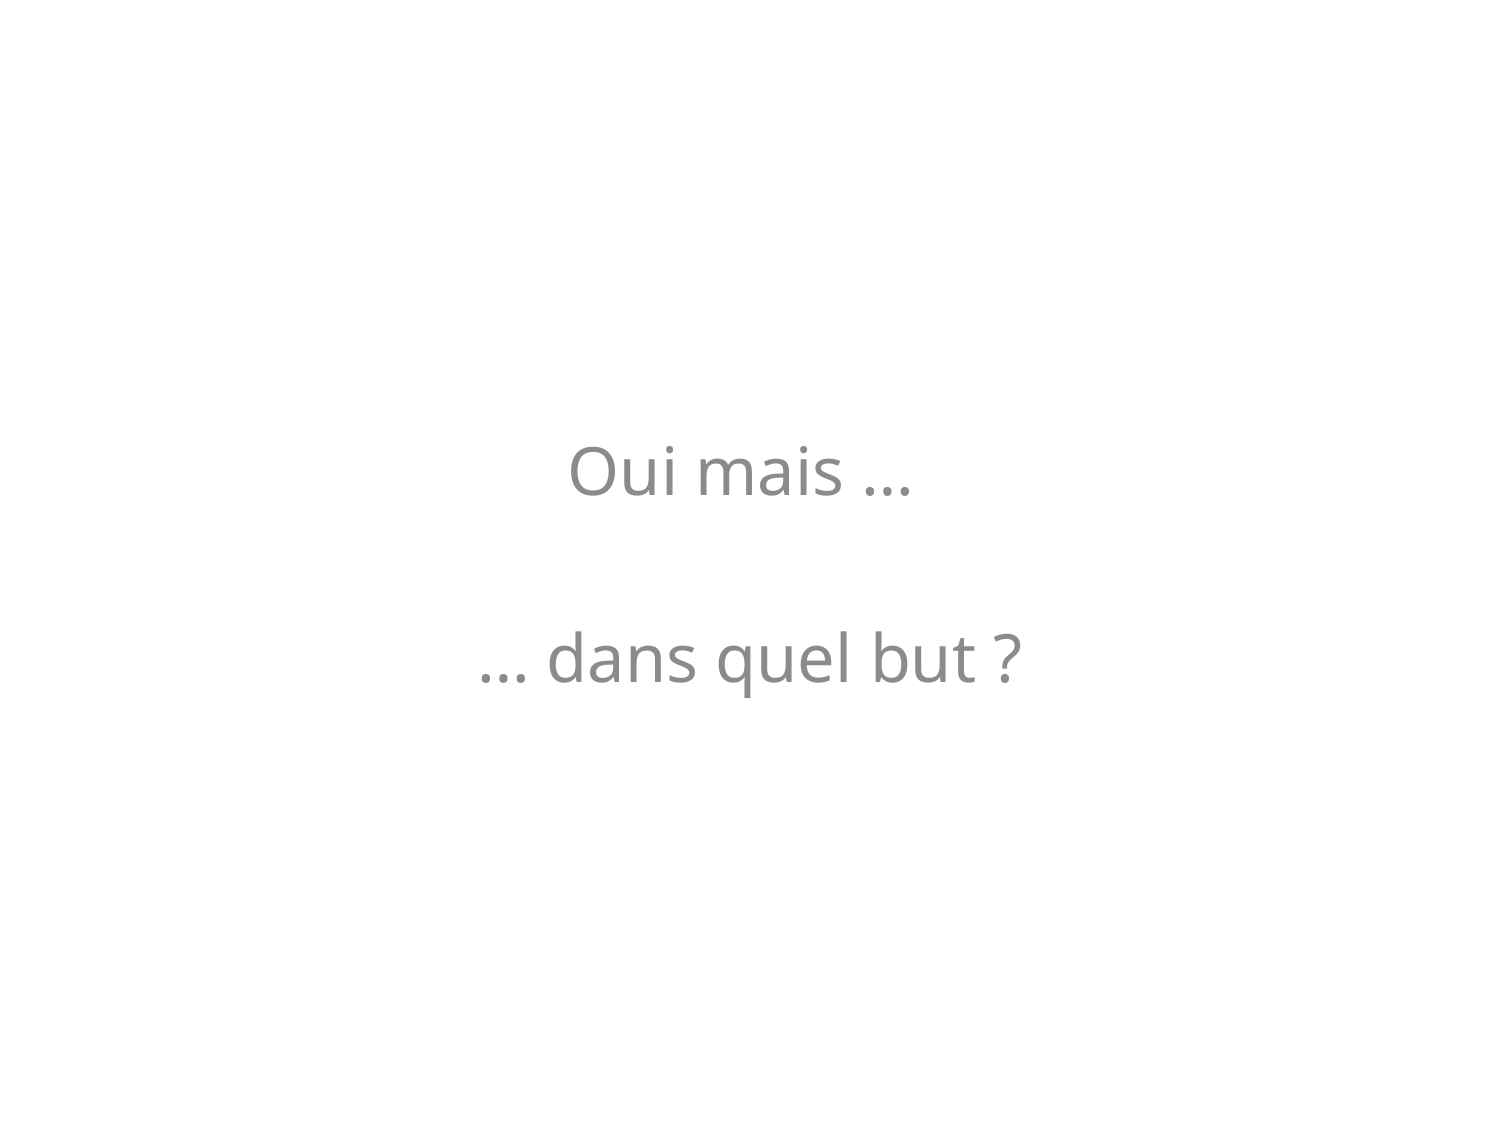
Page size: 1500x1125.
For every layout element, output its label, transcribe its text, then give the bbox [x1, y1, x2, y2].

text_box Oui mais … … dans quel but ? [75, 78, 1425, 1047]
